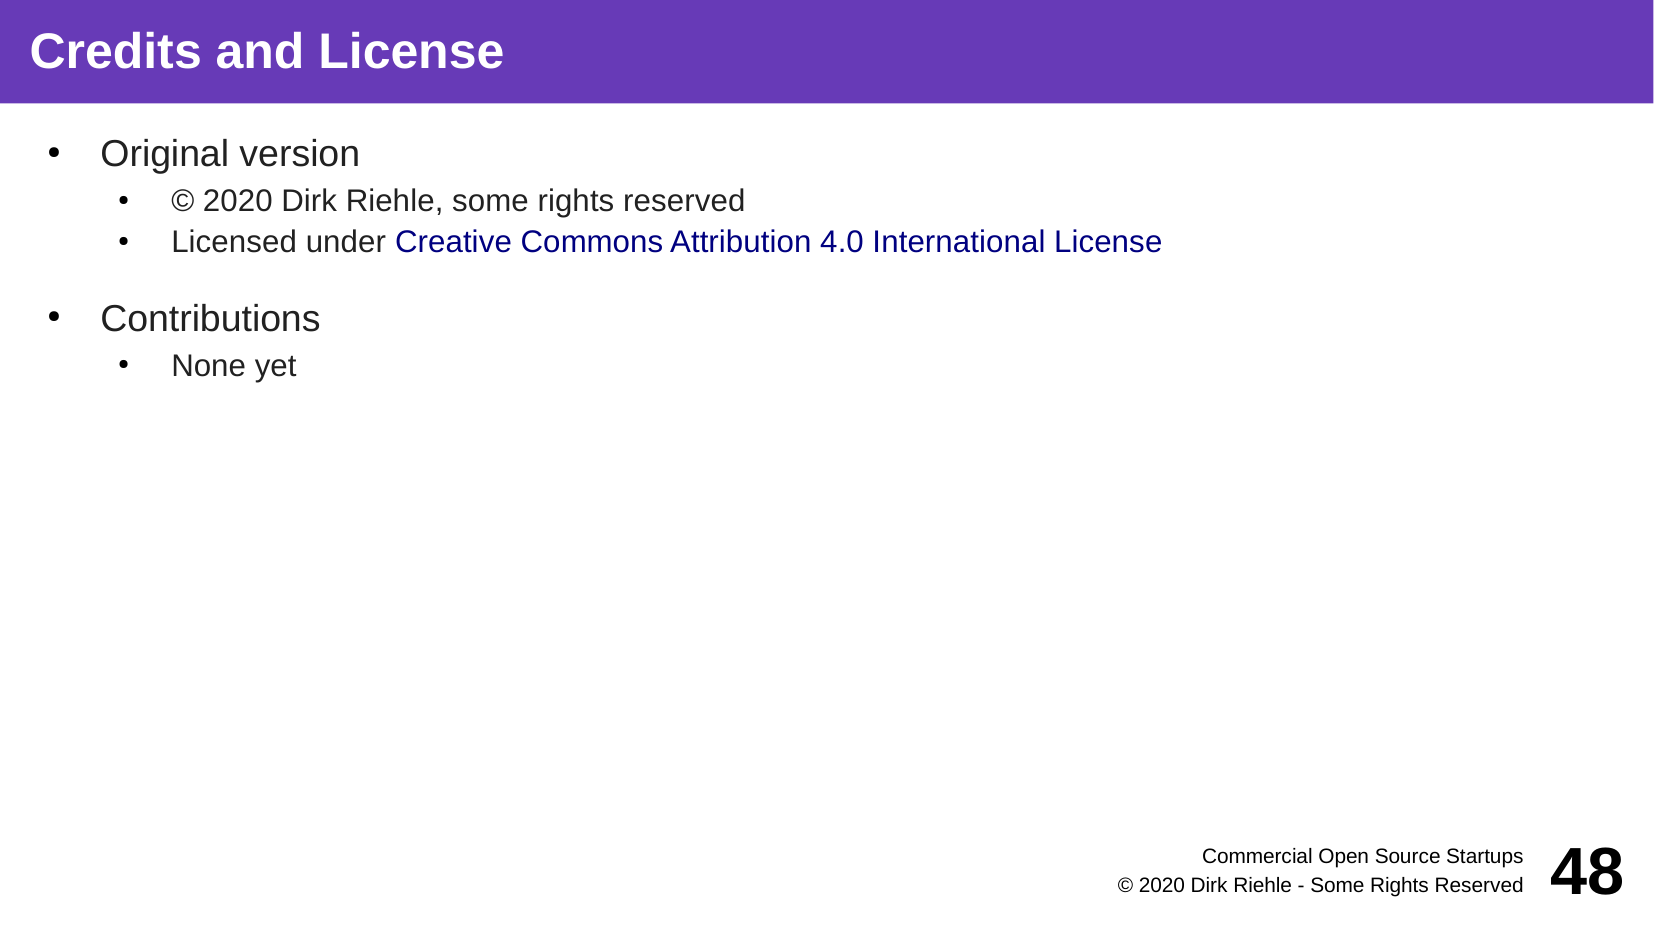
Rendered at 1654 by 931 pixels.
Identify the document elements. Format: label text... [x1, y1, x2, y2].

title Credits and License [0, 0, 1654, 104]
list Original version © 2020 Dirk Riehle, some rights reserved Licensed under Creative Commons Attribution 4.0 International License Contributions None yet [29, 132, 1625, 813]
